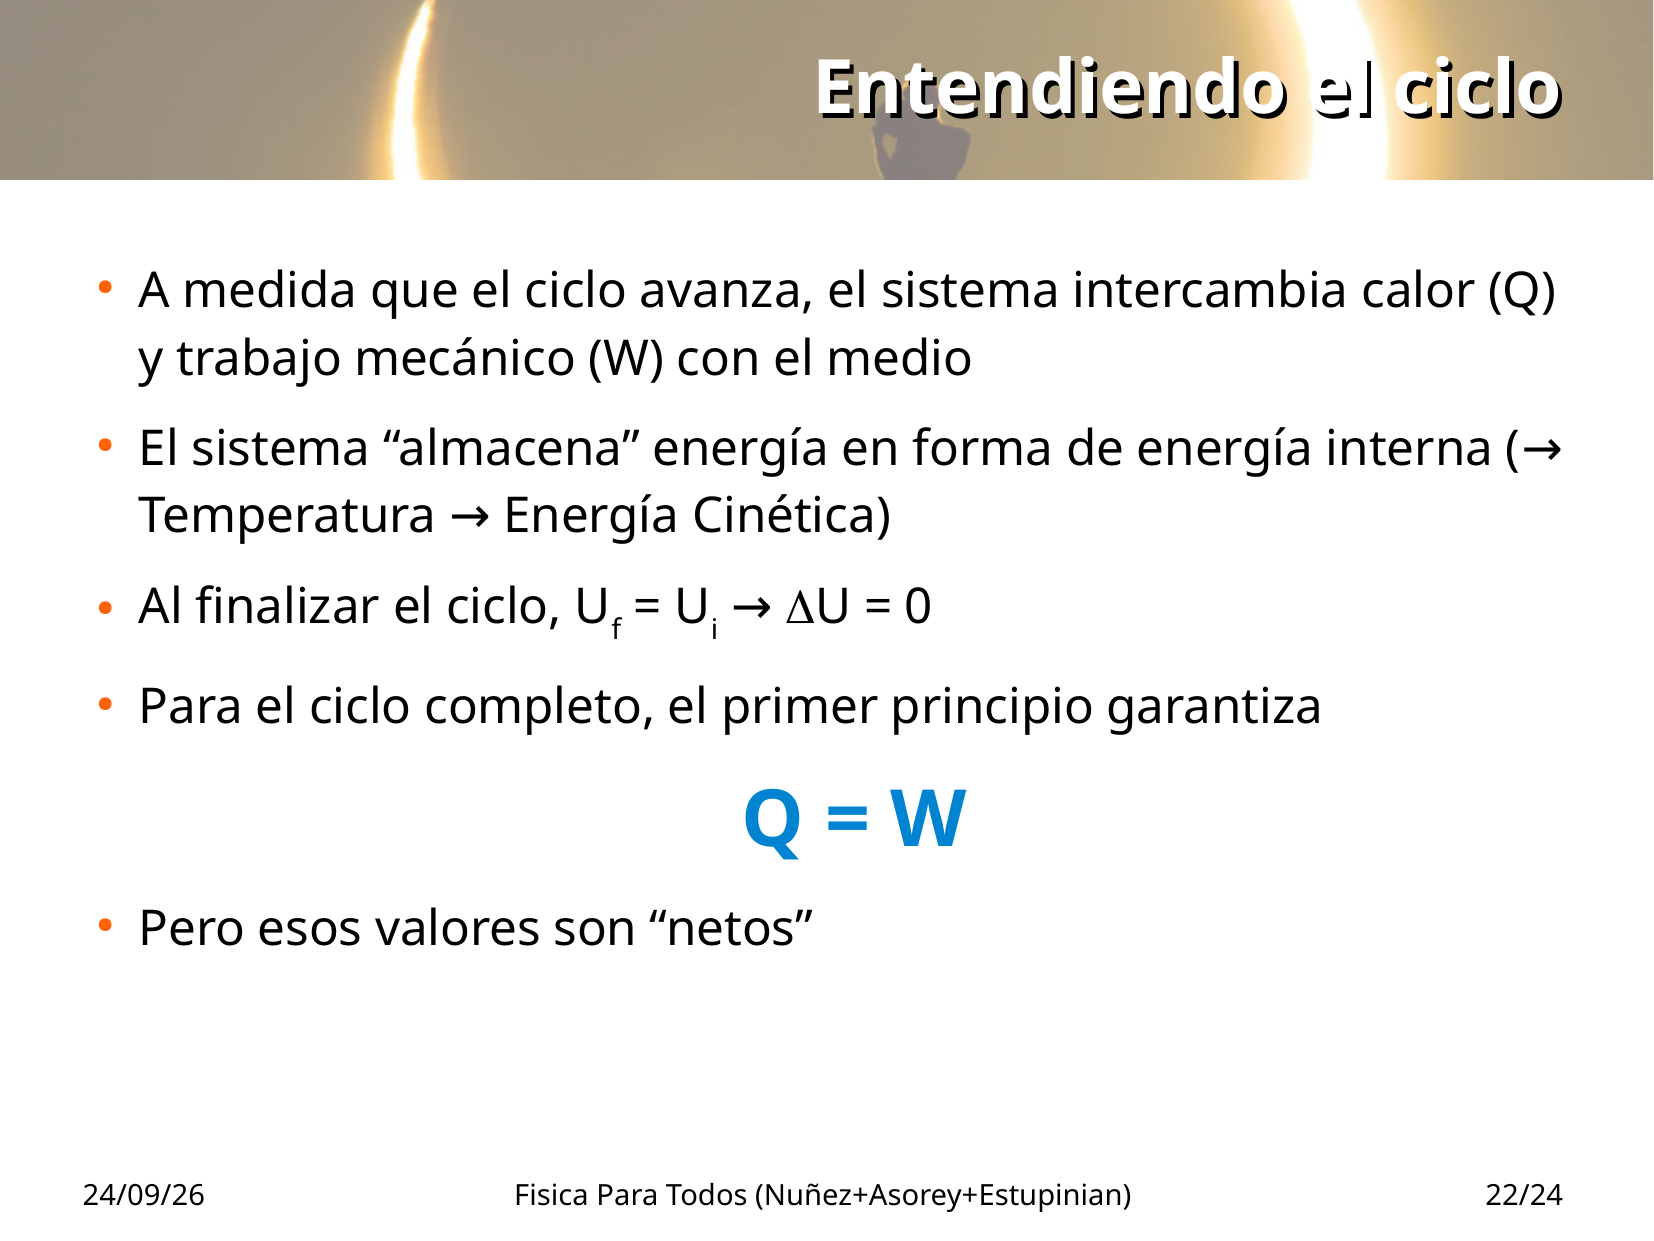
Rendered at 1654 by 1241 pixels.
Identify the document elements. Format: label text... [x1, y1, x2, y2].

title Entendiendo el ciclo [75, 19, 1564, 151]
list A medida que el ciclo avanza, el sistema intercambia calor (Q) y trabajo mecánico (W) con el medio El sistema “almacena” energía en forma de energía interna (→ Temperatura → Energía Cinética) Al finalizar el ciclo, Uf = Ui → DU = 0 Para el ciclo completo, el primer principio garantiza Q = W Pero esos valores son “netos” [82, 255, 1571, 975]
picture [0, 0, 1654, 180]
